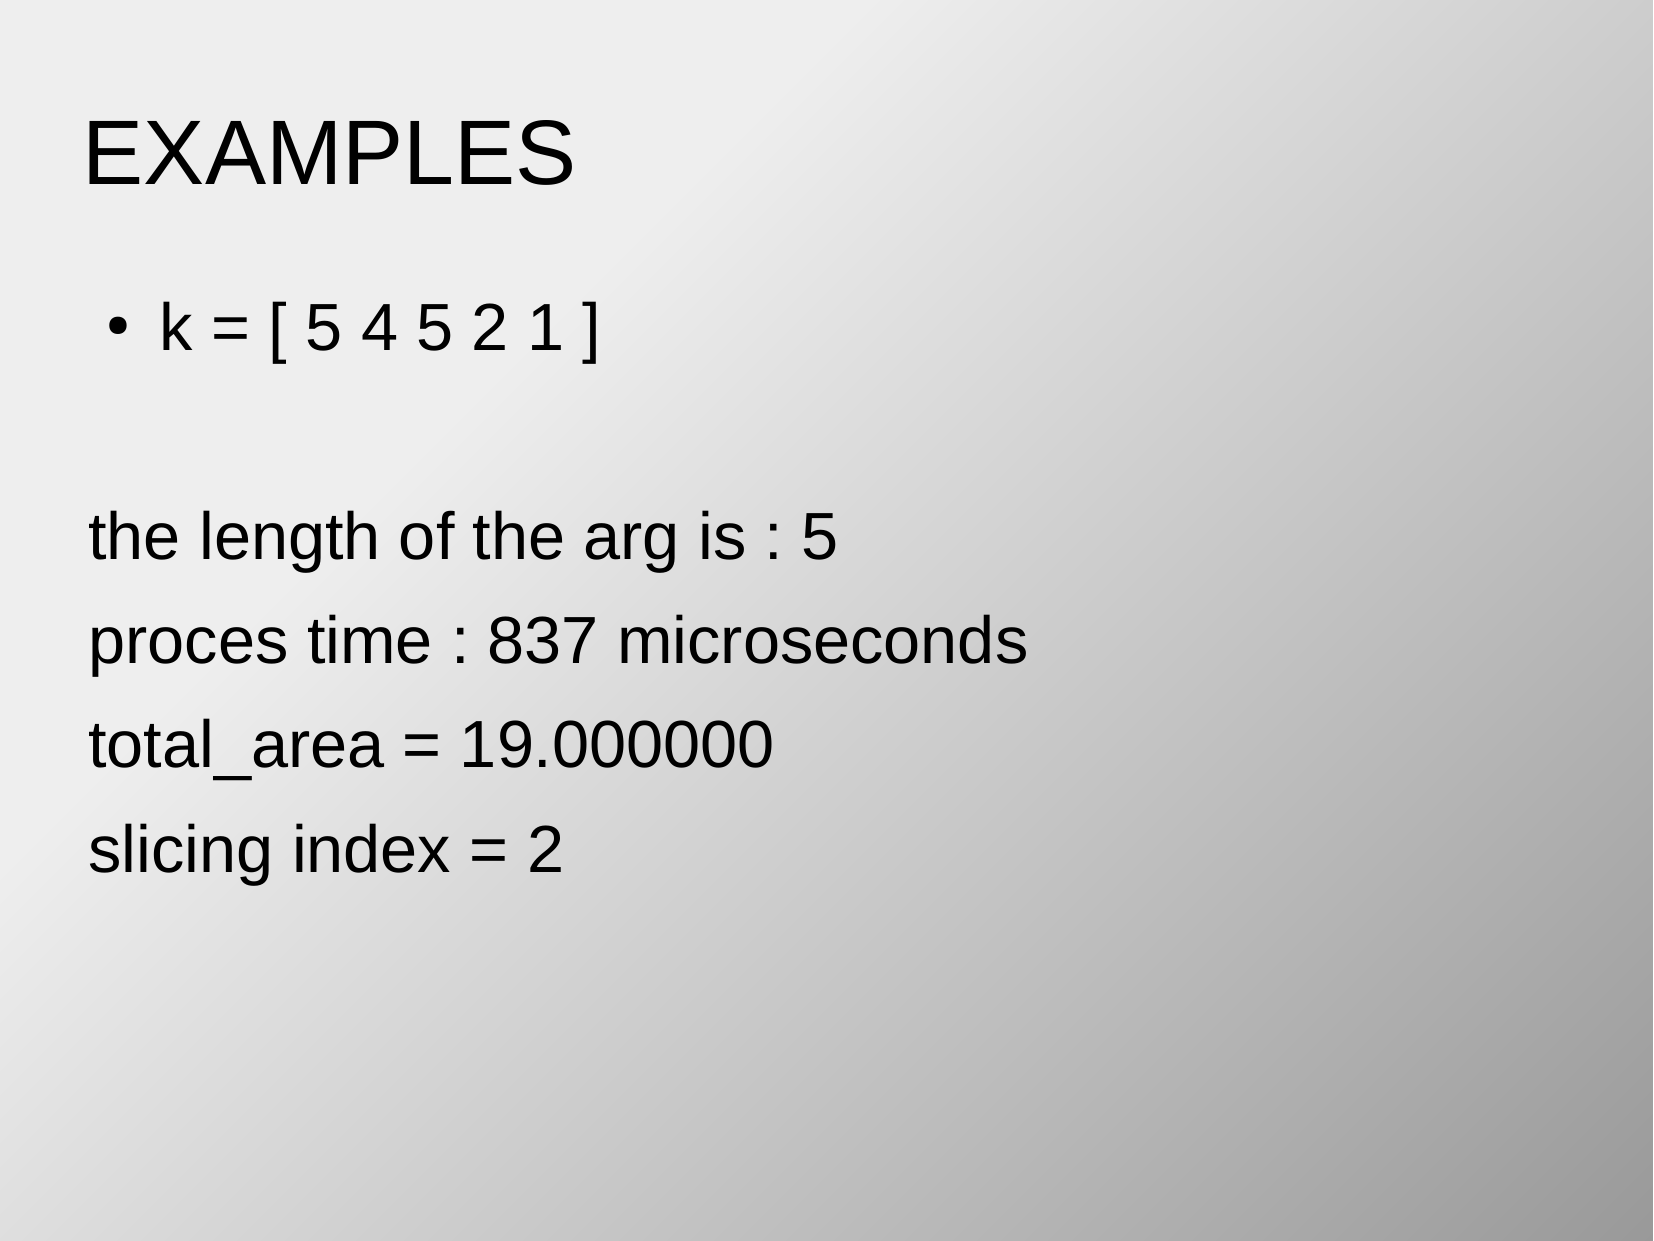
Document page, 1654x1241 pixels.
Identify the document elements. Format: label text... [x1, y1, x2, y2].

title EXAMPLES [82, 49, 1571, 257]
list k = [ 5 4 5 2 1 ] the length of the arg is : 5 proces time : 837 microseconds total_area = 19.000000 slicing index = 2 [88, 290, 1571, 1010]
